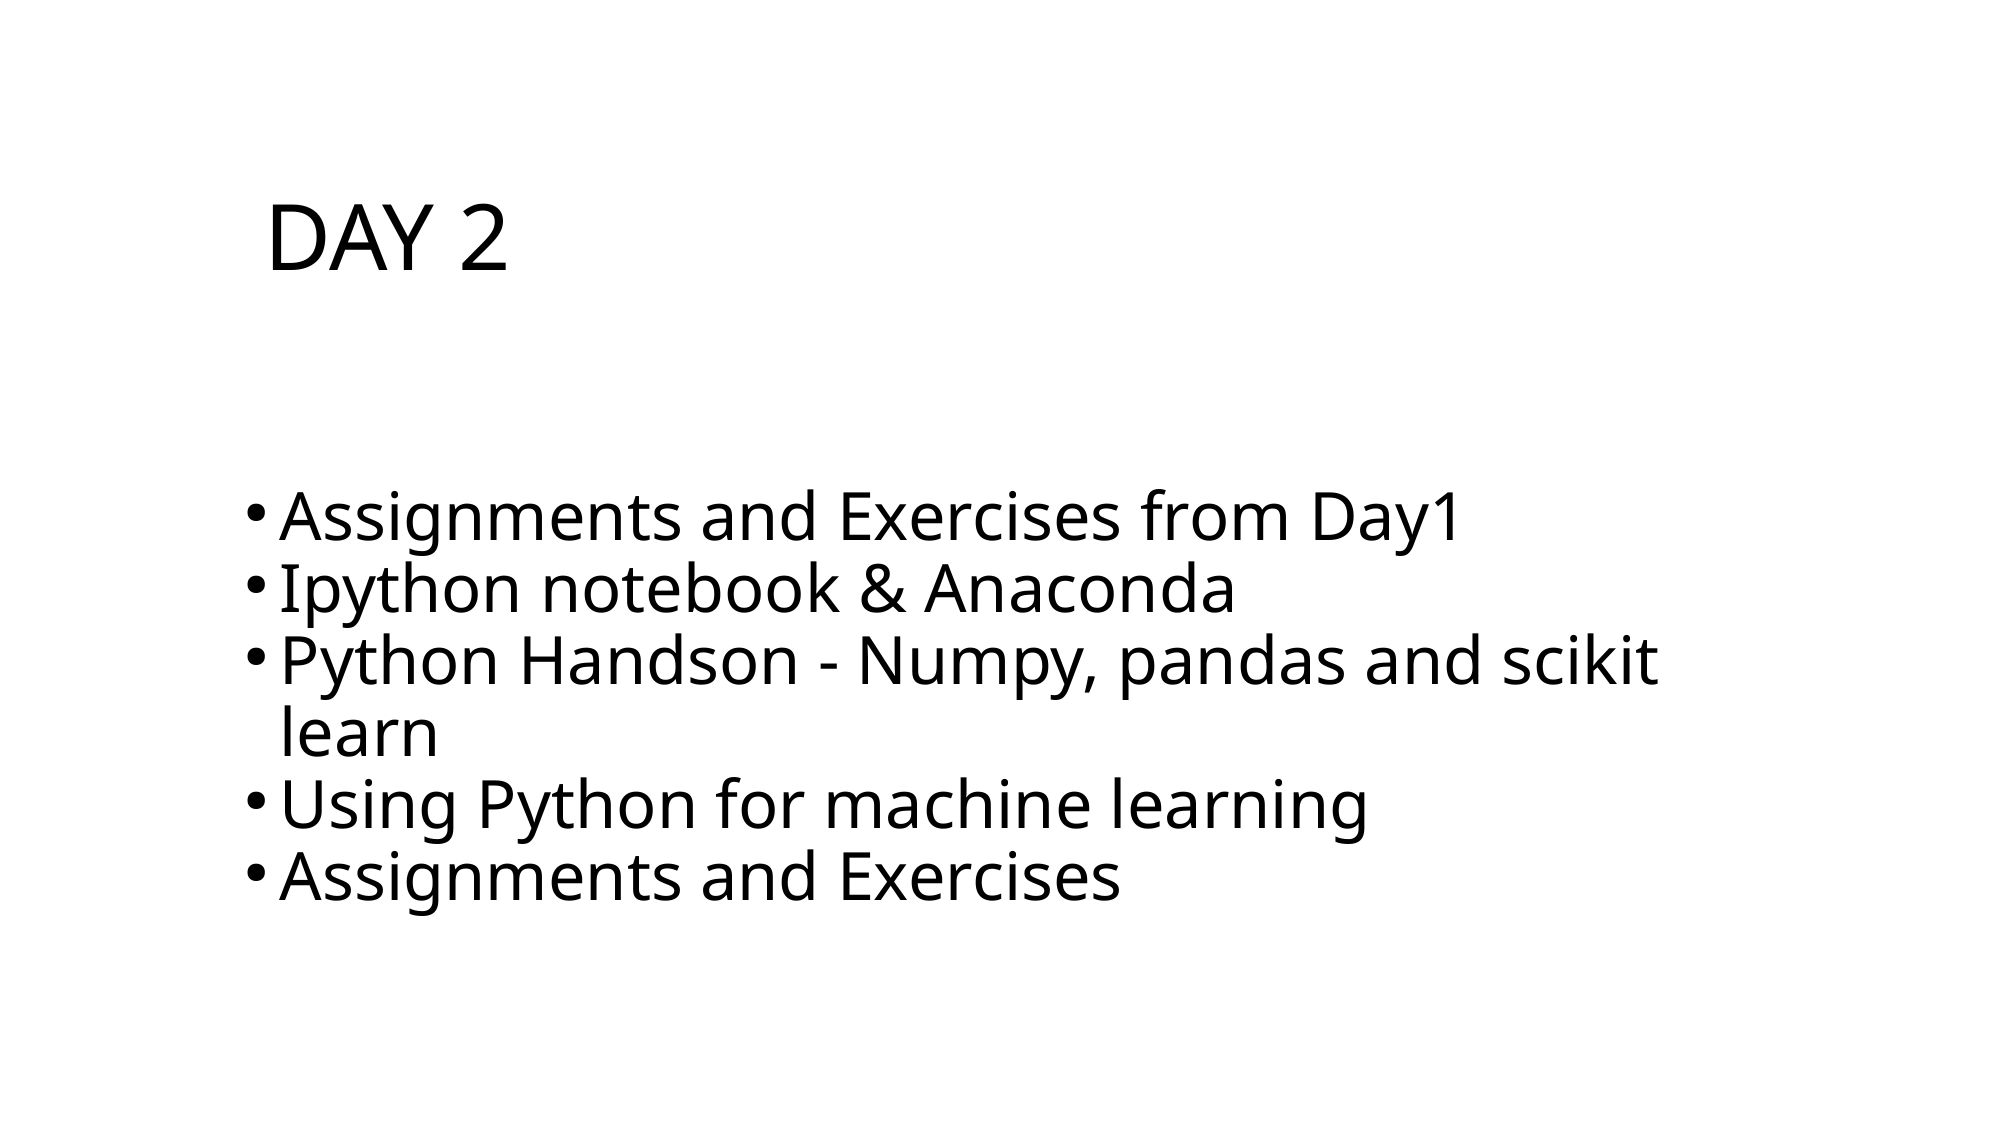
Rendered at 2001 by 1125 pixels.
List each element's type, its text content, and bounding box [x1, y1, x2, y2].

subtitle Assignments and Exercises from Day1 Ipython notebook & Anaconda Python Handson - Numpy, pandas and scikit learn Using Python for machine learning Assignments and Exercises [229, 475, 1730, 991]
title DAY 2 [249, 184, 1750, 576]
